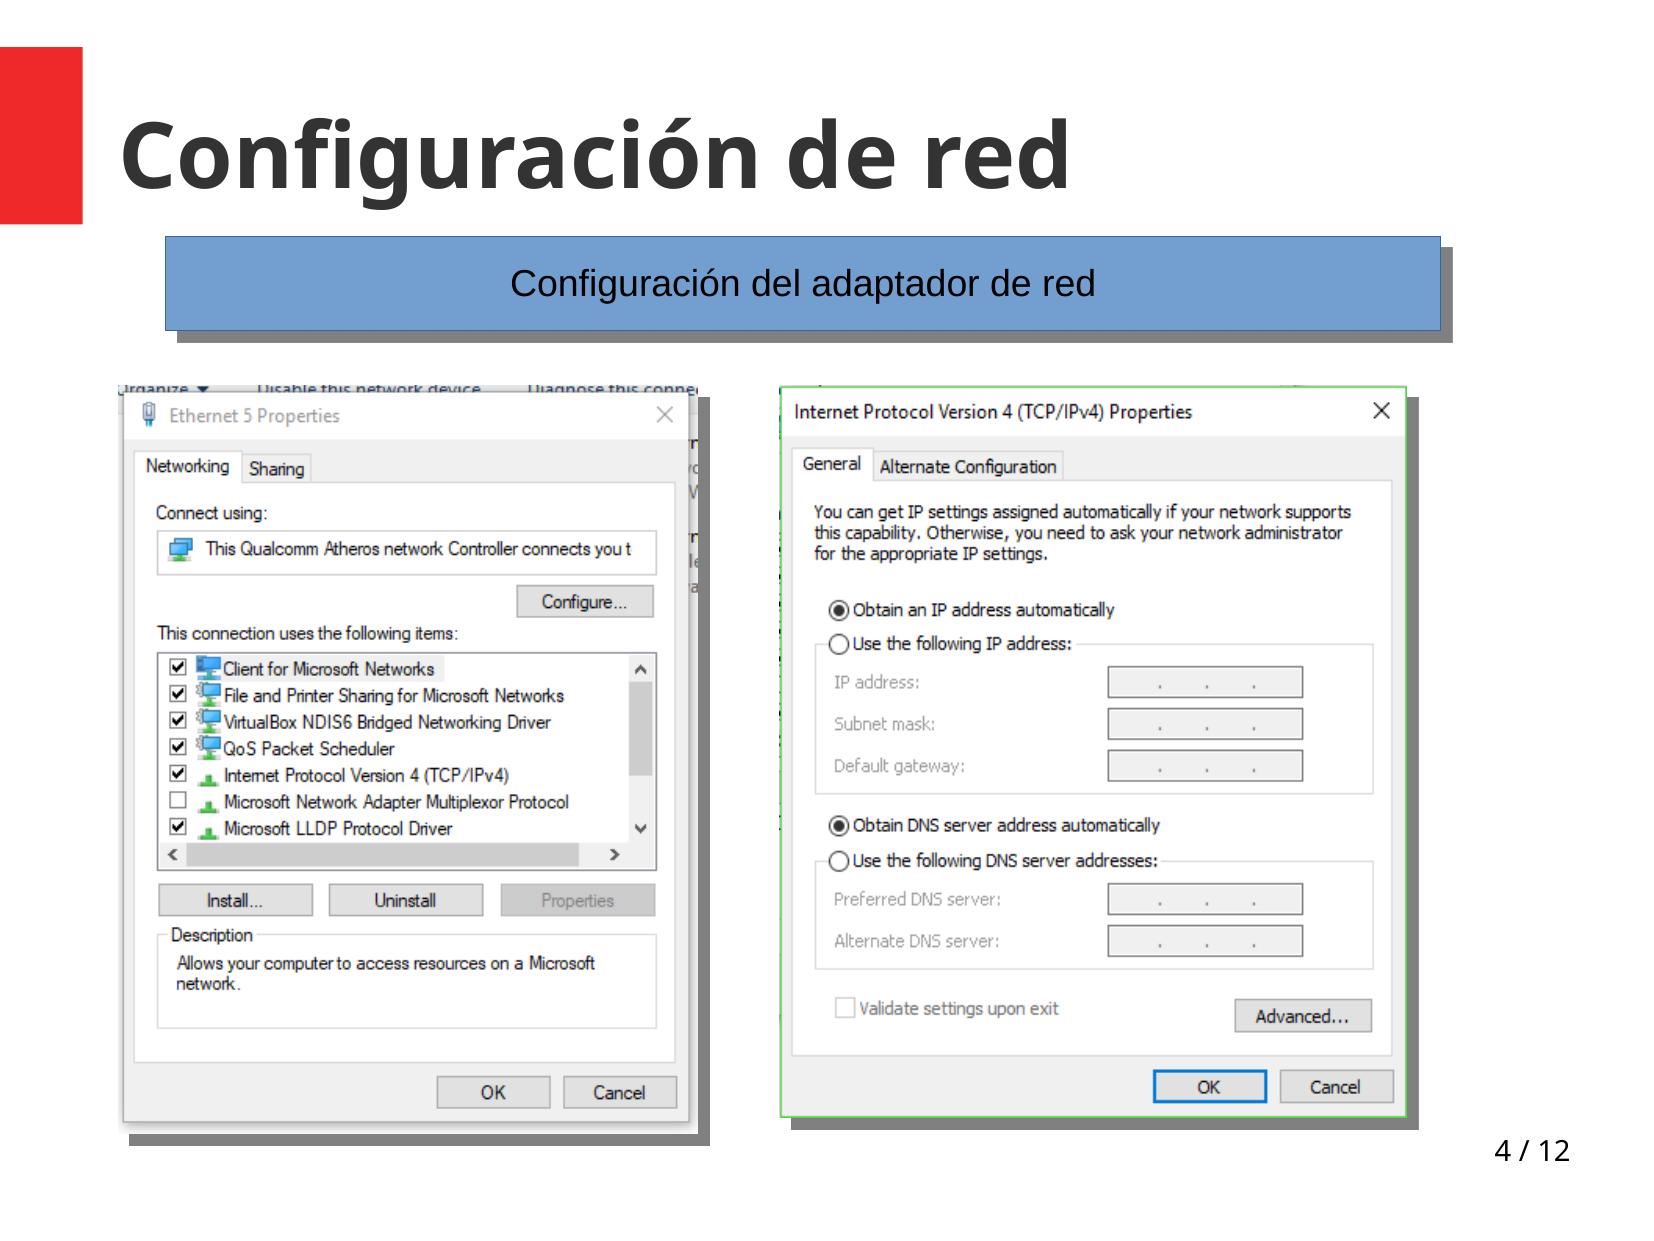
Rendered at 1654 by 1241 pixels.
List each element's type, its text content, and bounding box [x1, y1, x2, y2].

text_box Configuración del adaptador de red [165, 236, 1441, 331]
picture [779, 385, 1407, 1118]
picture [118, 385, 698, 1134]
title Configuración de red [118, 49, 1571, 257]
